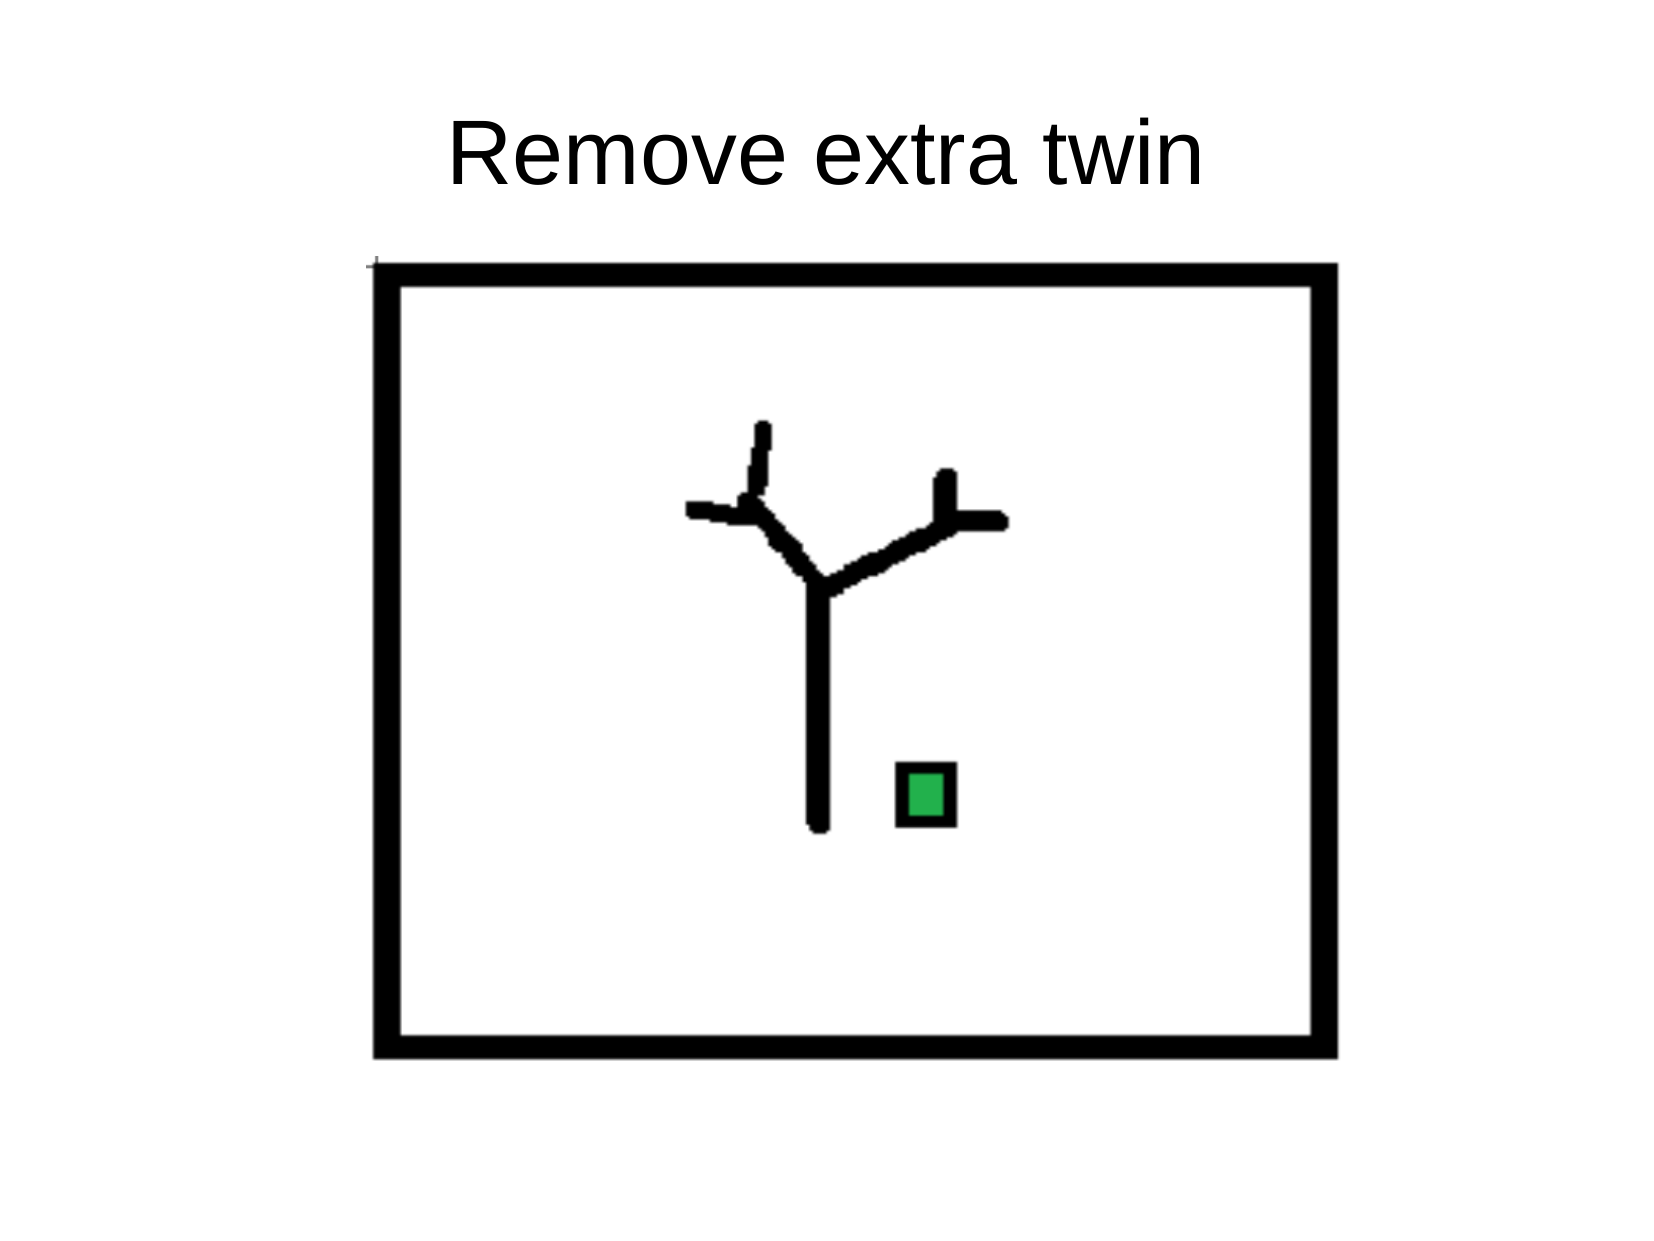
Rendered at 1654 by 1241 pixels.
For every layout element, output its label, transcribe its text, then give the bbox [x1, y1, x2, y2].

picture [366, 256, 1342, 1064]
title Remove extra twin [82, 49, 1571, 257]
